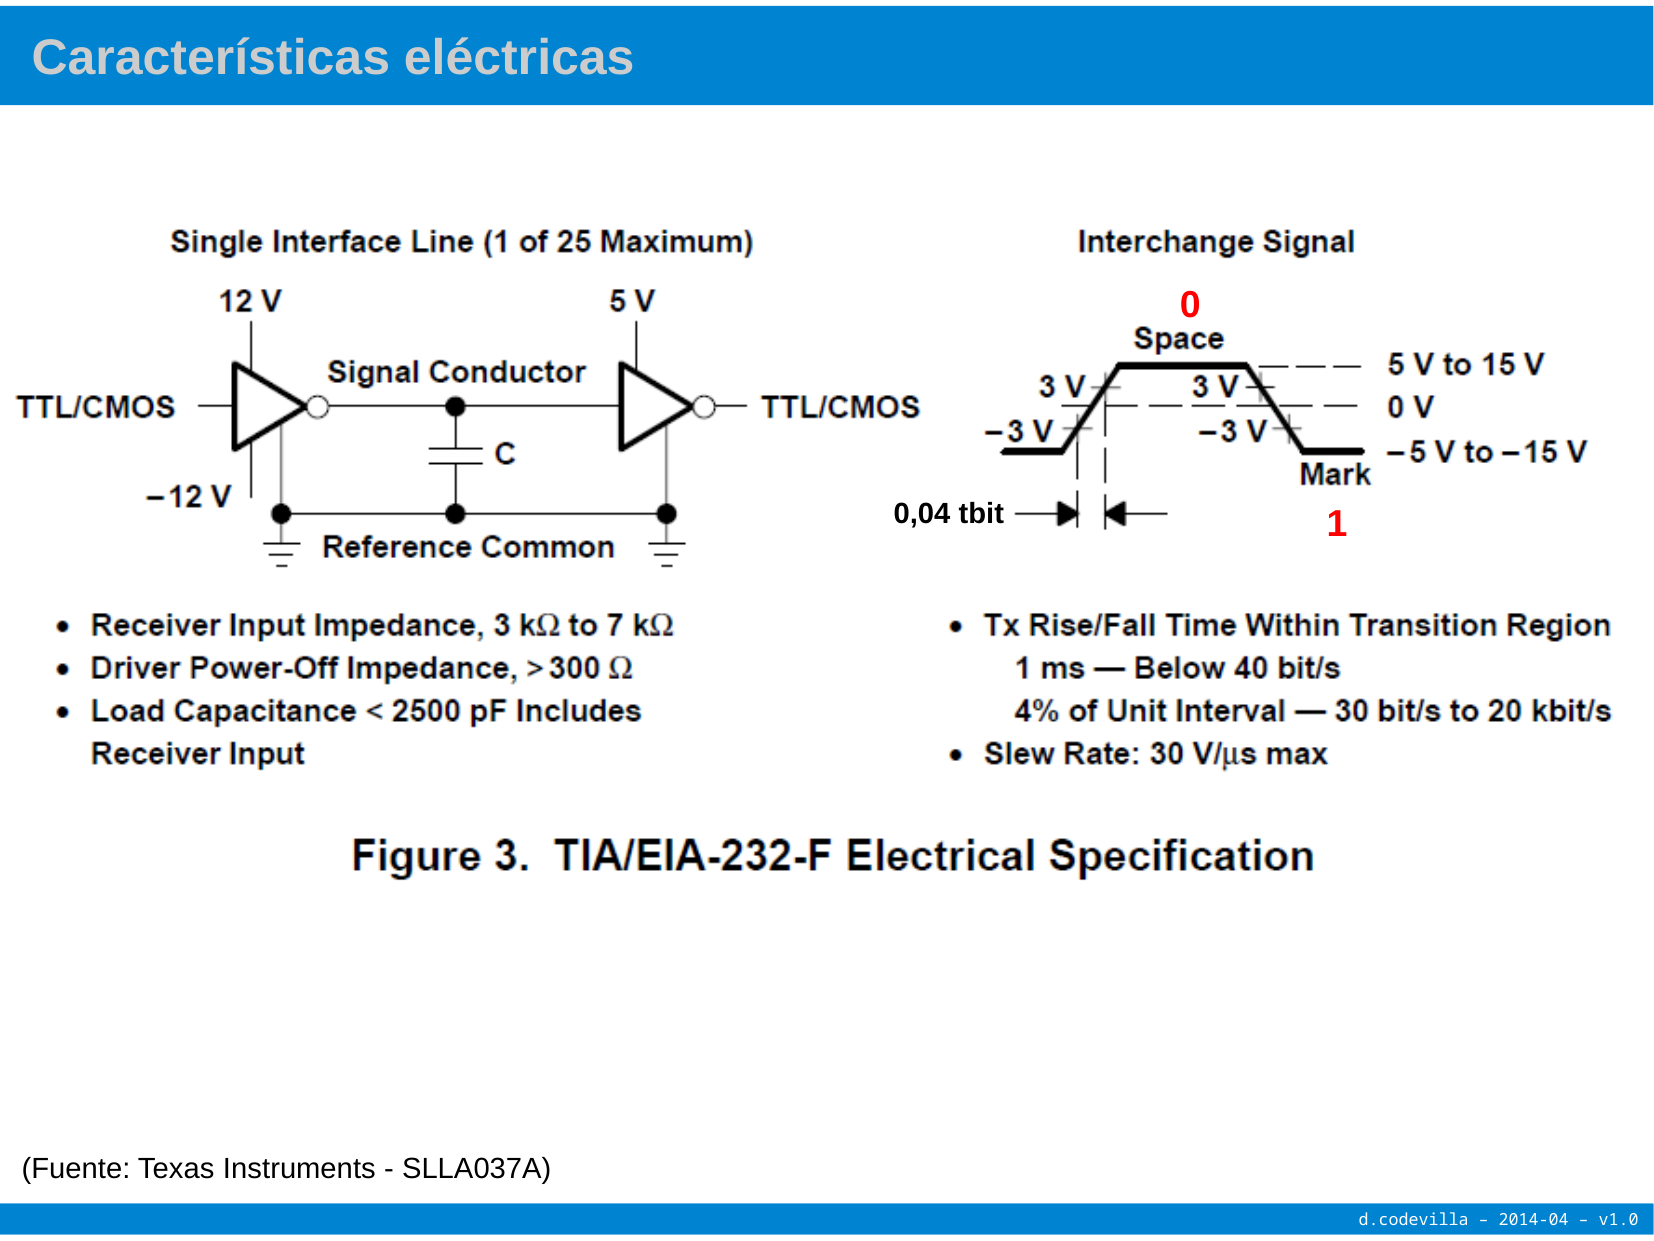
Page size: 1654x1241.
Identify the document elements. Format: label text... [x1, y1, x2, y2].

text_box 0 [1164, 276, 1216, 334]
text_box (Fuente: Texas Instruments - SLLA037A) [6, 1144, 567, 1192]
picture [5, 193, 1648, 895]
text_box Características eléctricas [16, 21, 1464, 93]
text_box 0,04 tbit [889, 476, 1009, 551]
text_box 1 [1311, 494, 1363, 552]
